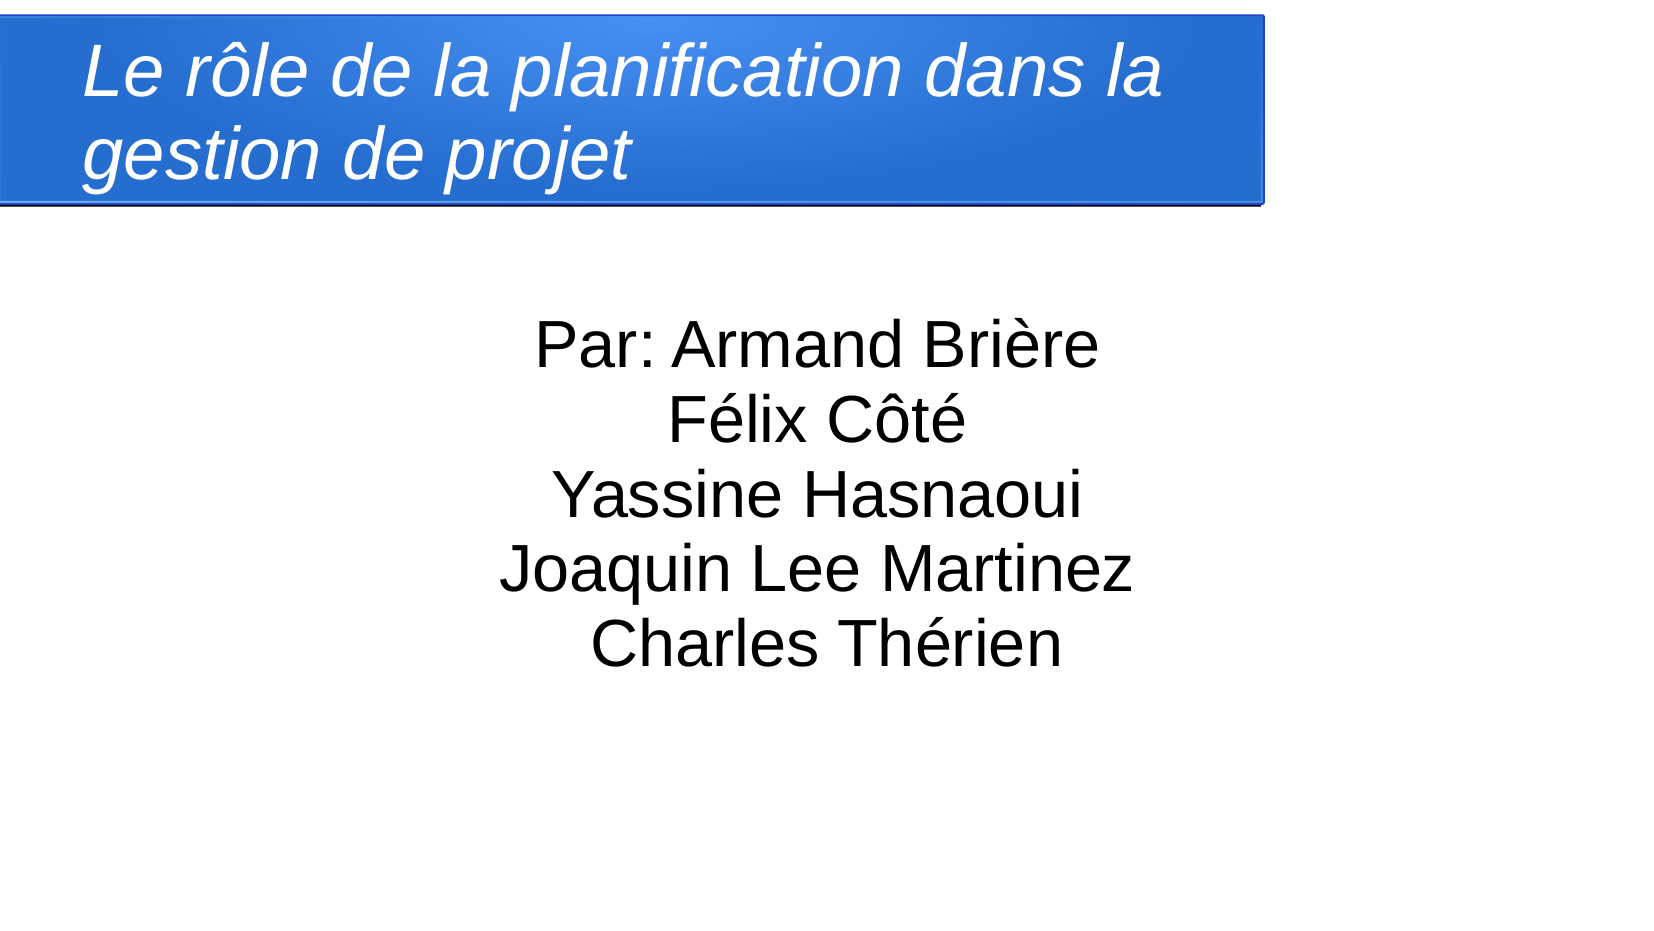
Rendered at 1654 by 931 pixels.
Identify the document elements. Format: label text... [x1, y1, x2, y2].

subtitle Par: Armand Brière Félix Côté Yassine Hasnaoui Joaquin Lee Martinez Charles Thérien [82, 224, 1571, 764]
title Le rôle de la planification dans la gestion de projet [82, 29, 1235, 196]
